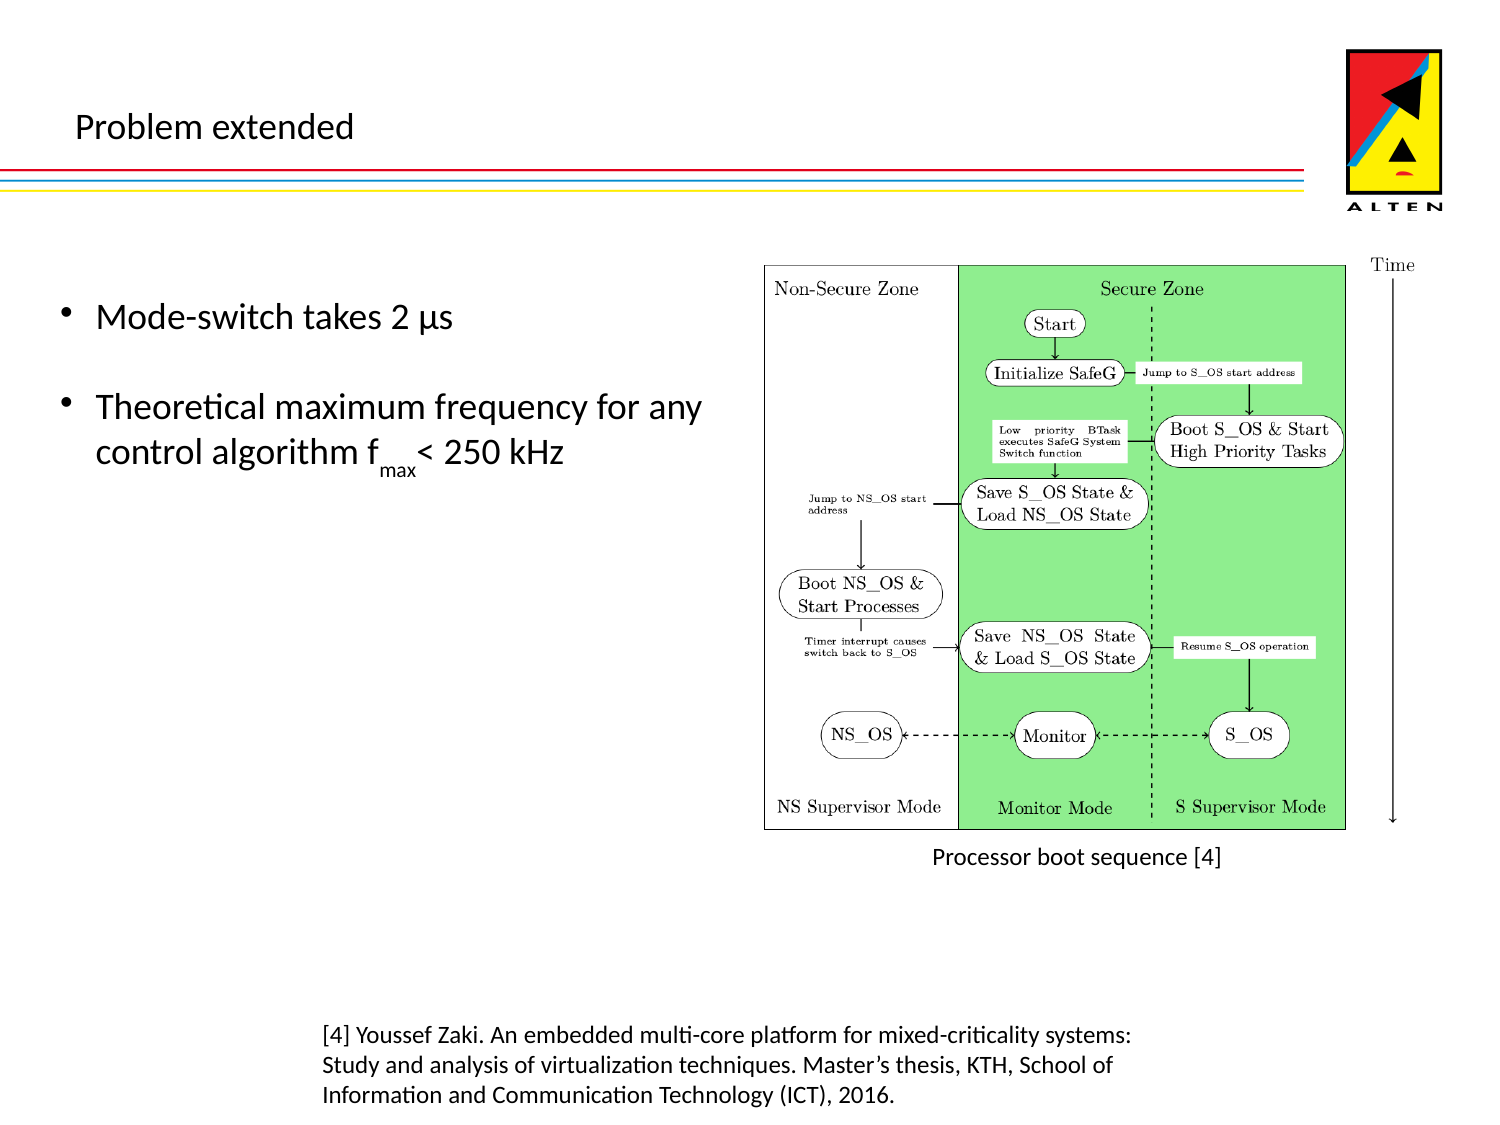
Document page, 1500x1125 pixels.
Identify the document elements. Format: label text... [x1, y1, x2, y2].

picture [0, 182, 74, 192]
text_box Problem extended [74, 31, 1306, 219]
text_box [4] Youssef Zaki. An embedded multi-core platform for mixed-criticality systems: Study and analysis of virtualization techniques. Master’s thesis, KTH, School of Information and Communication Technology (ICT), 2016. [307, 1011, 1193, 1102]
text_box Mode-switch takes 2 μs Theoretical maximum frequency for any control algorithm fmax< 250 kHz [45, 284, 781, 672]
picture [0, 169, 74, 179]
text_box Processor boot sequence [4] [917, 832, 1268, 876]
picture [758, 250, 1424, 838]
